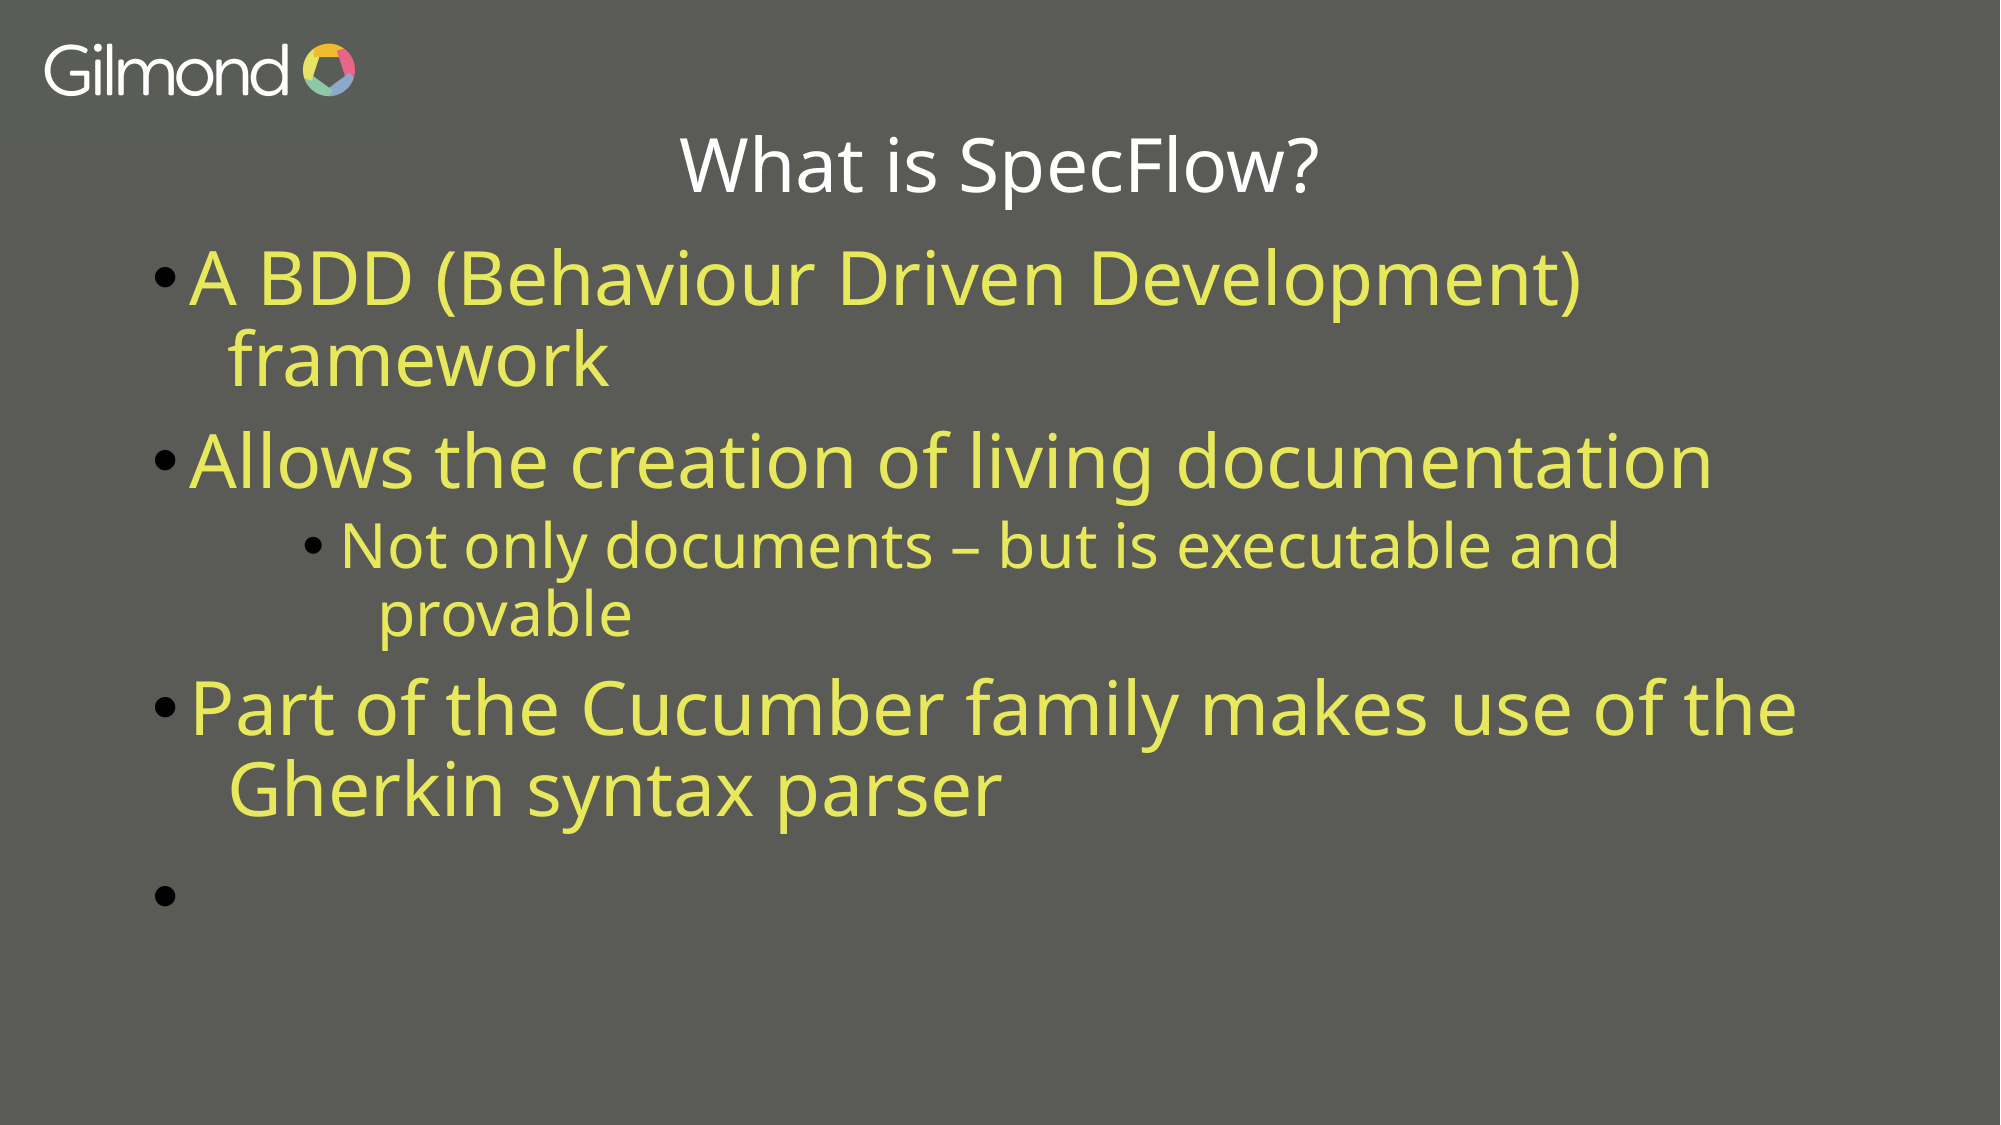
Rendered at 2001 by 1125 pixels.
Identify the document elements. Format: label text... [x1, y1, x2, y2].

list A BDD (Behaviour Driven Development) framework Allows the creation of living documentation Not only documents – but is executable and provable Part of the Cucumber family makes use of the Gherkin syntax parser [137, 233, 1863, 1053]
picture [0, 0, 399, 149]
title What is SpecFlow? [137, 59, 1863, 233]
